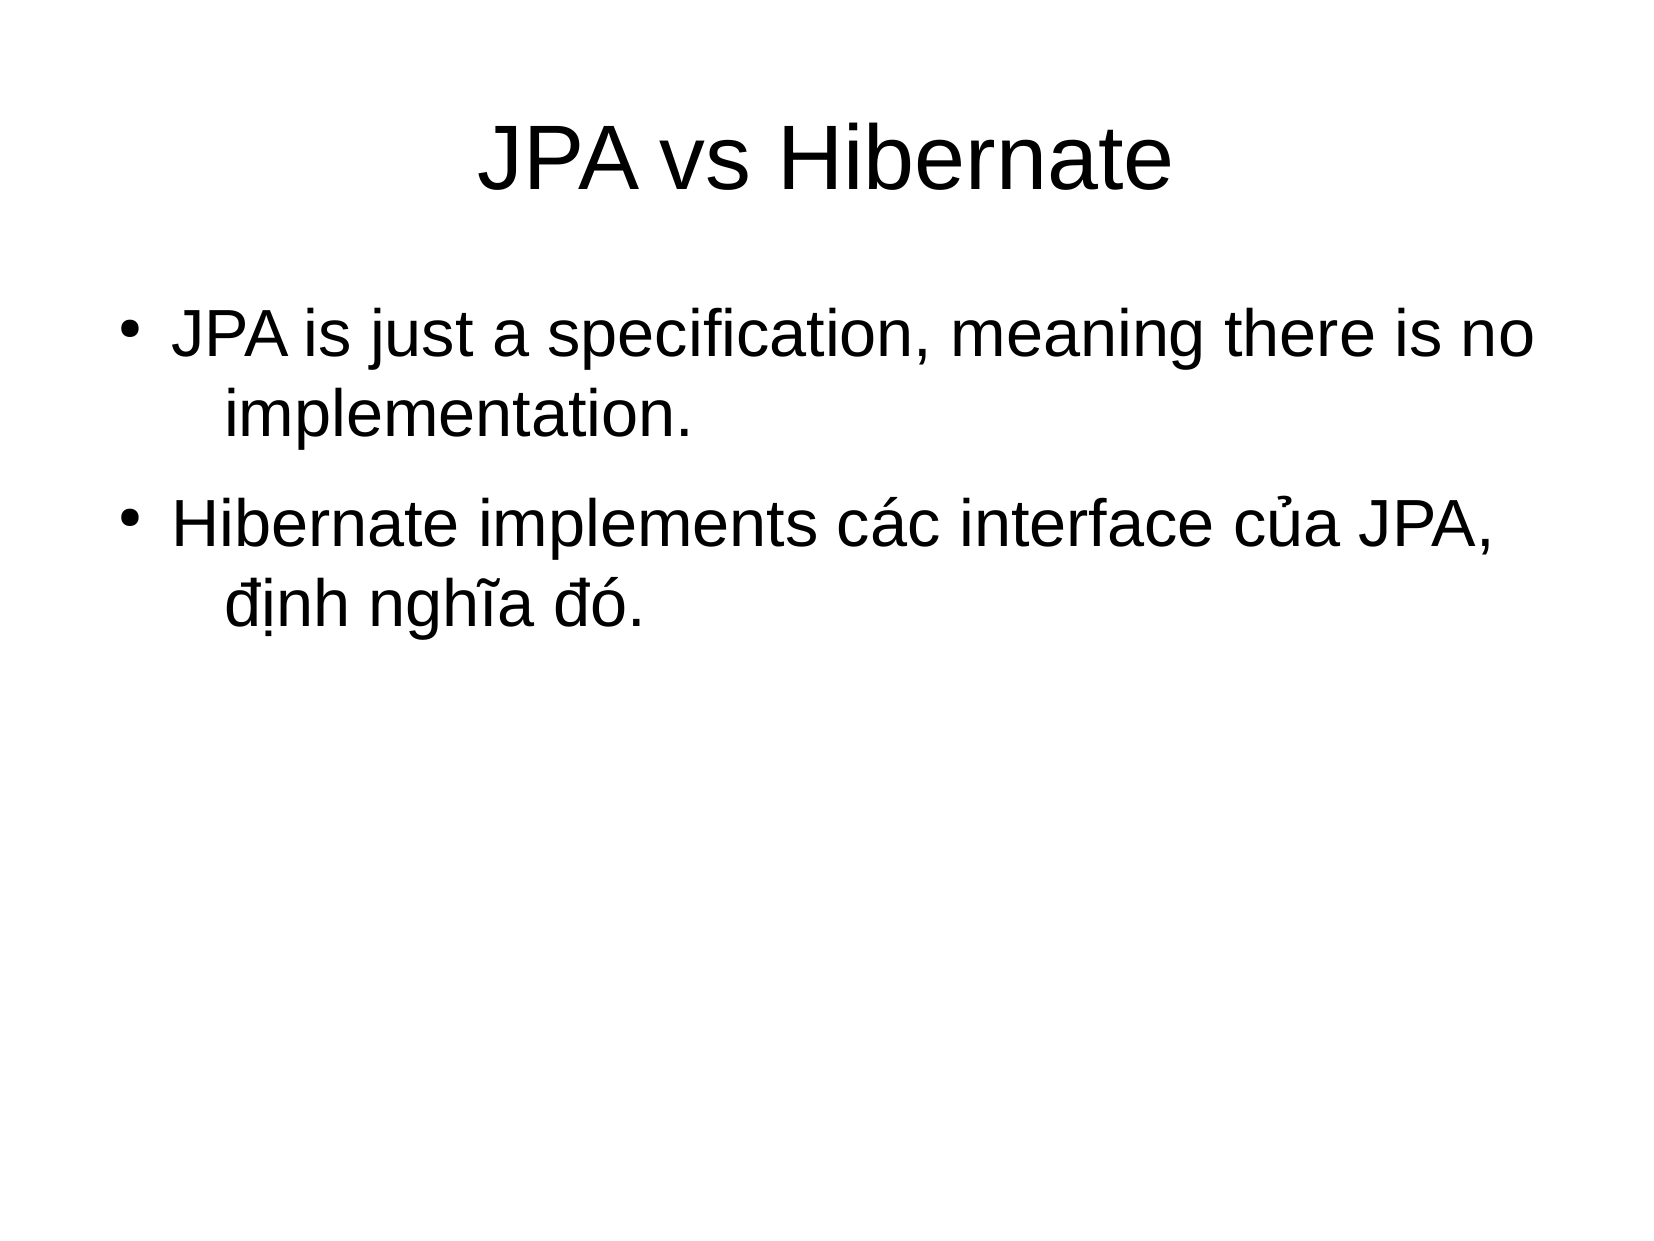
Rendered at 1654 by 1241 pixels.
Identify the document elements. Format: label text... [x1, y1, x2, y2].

list JPA is just a specification, meaning there is no implementation. Hibernate implements các interface của JPA, định nghĩa đó. [82, 290, 1571, 1109]
title JPA vs Hibernate [82, 49, 1571, 257]
